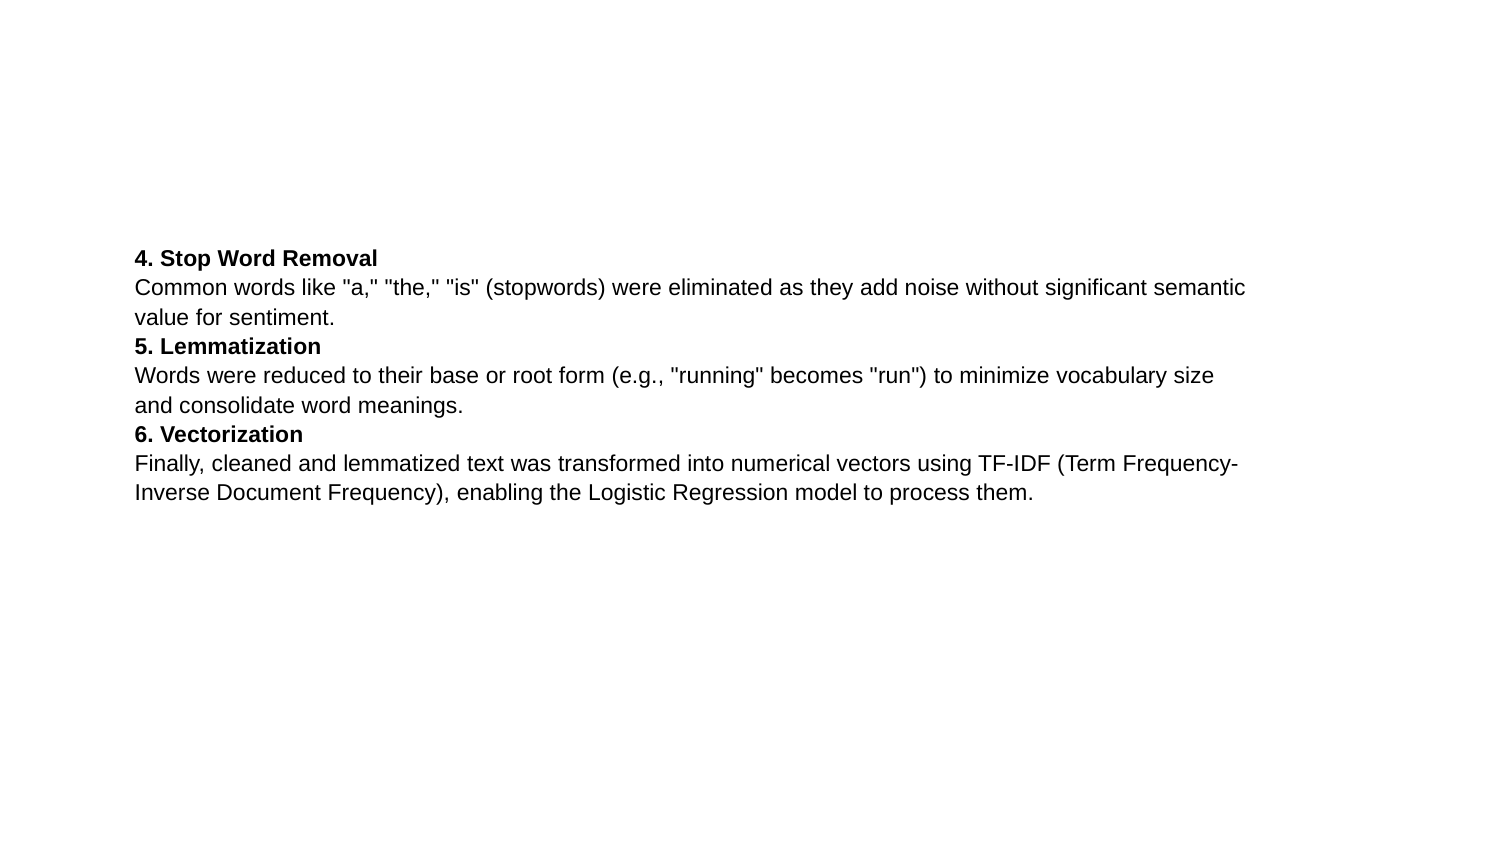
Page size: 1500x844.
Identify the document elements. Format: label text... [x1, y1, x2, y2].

title 4. Stop Word Removal Common words like "a," "the," "is" (stopwords) were eliminated as they add noise without significant semantic value for sentiment. 5. Lemmatization Words were reduced to their base or root form (e.g., "running" becomes "run") to minimize vocabulary size and consolidate word meanings. 6. Vectorization Finally, cleaned and lemmatized text was transformed into numerical vectors using TF-IDF (Term Frequency-Inverse Document Frequency), enabling the Logistic Regression model to process them. [119, 141, 1272, 632]
